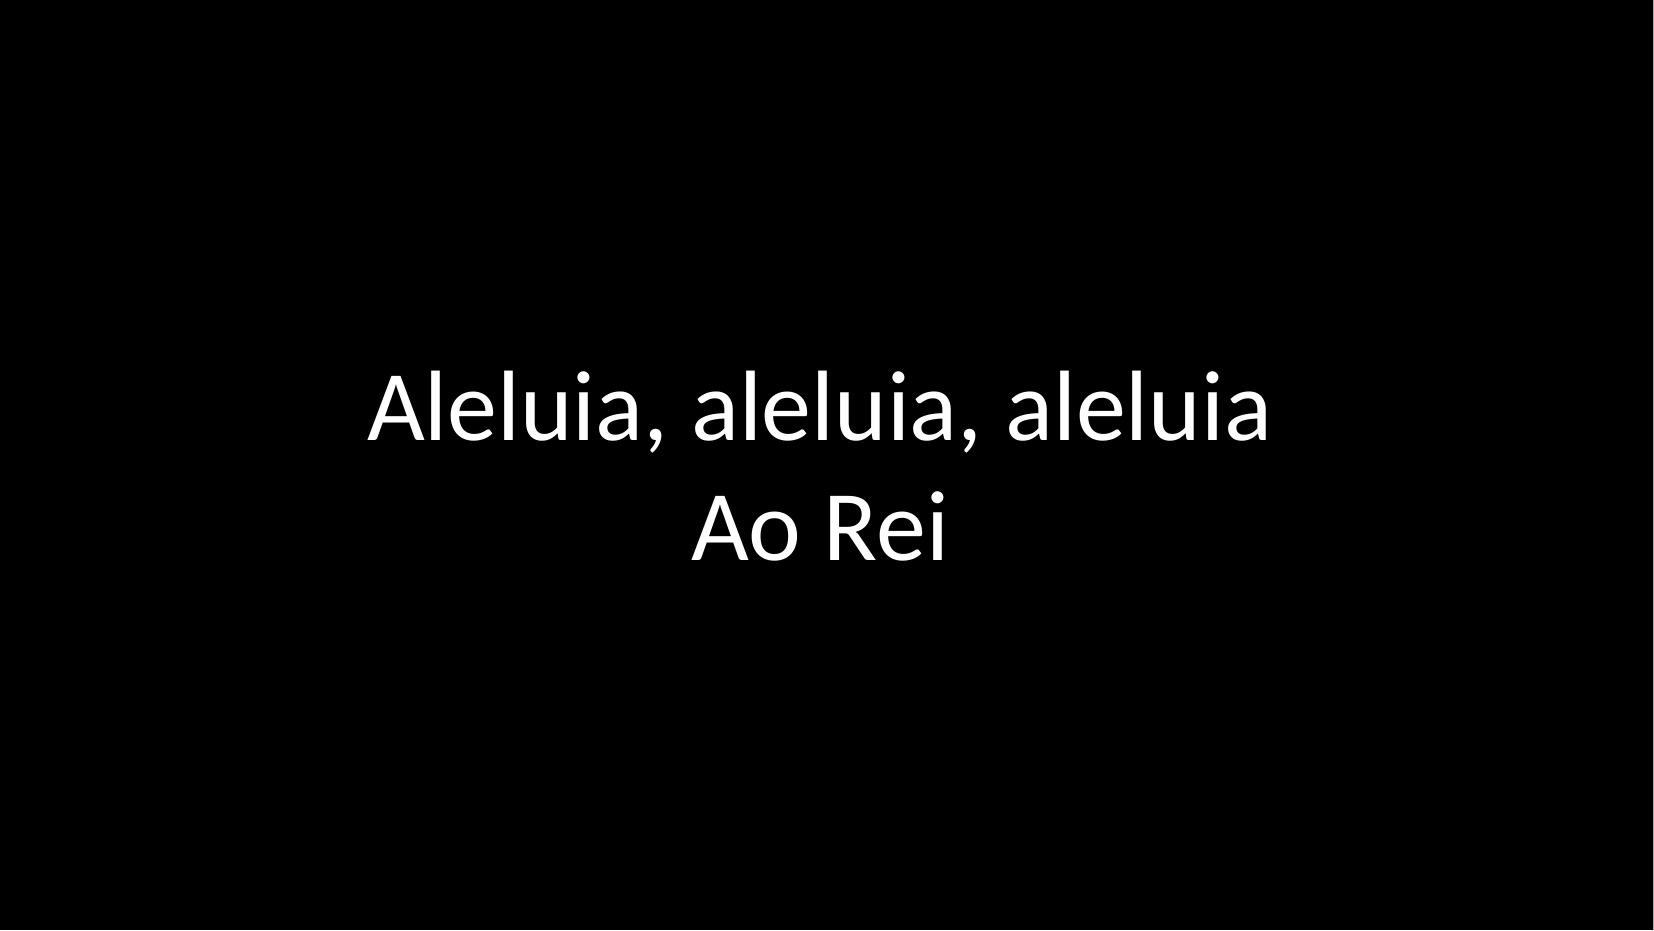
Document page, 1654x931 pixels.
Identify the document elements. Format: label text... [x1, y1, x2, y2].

title Aleluia, aleluia, aleluia Ao Rei [25, 19, 1615, 902]
